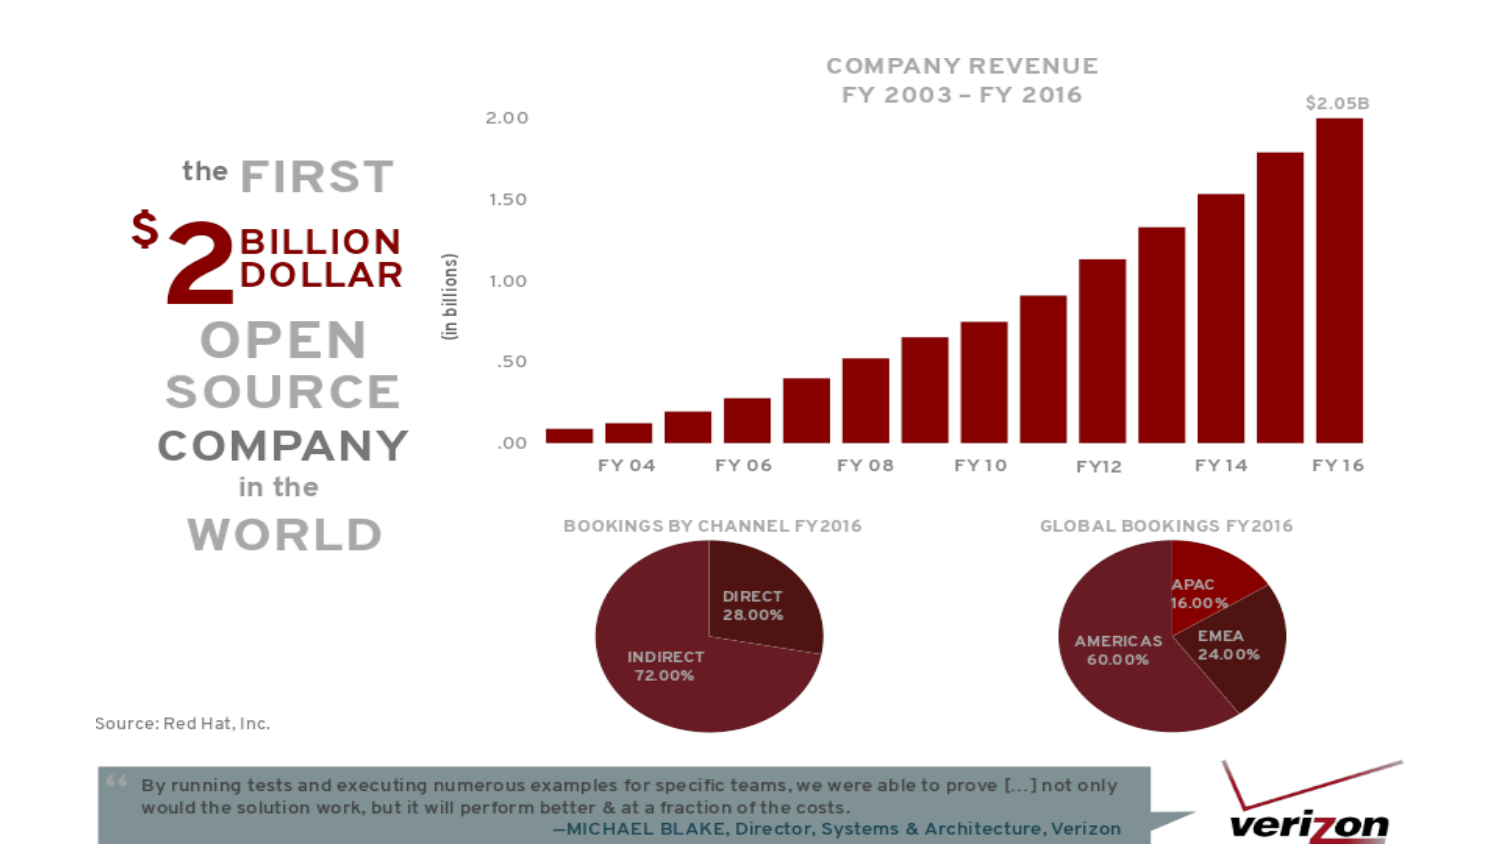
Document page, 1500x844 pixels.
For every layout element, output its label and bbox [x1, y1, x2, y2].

picture [96, 58, 1404, 844]
